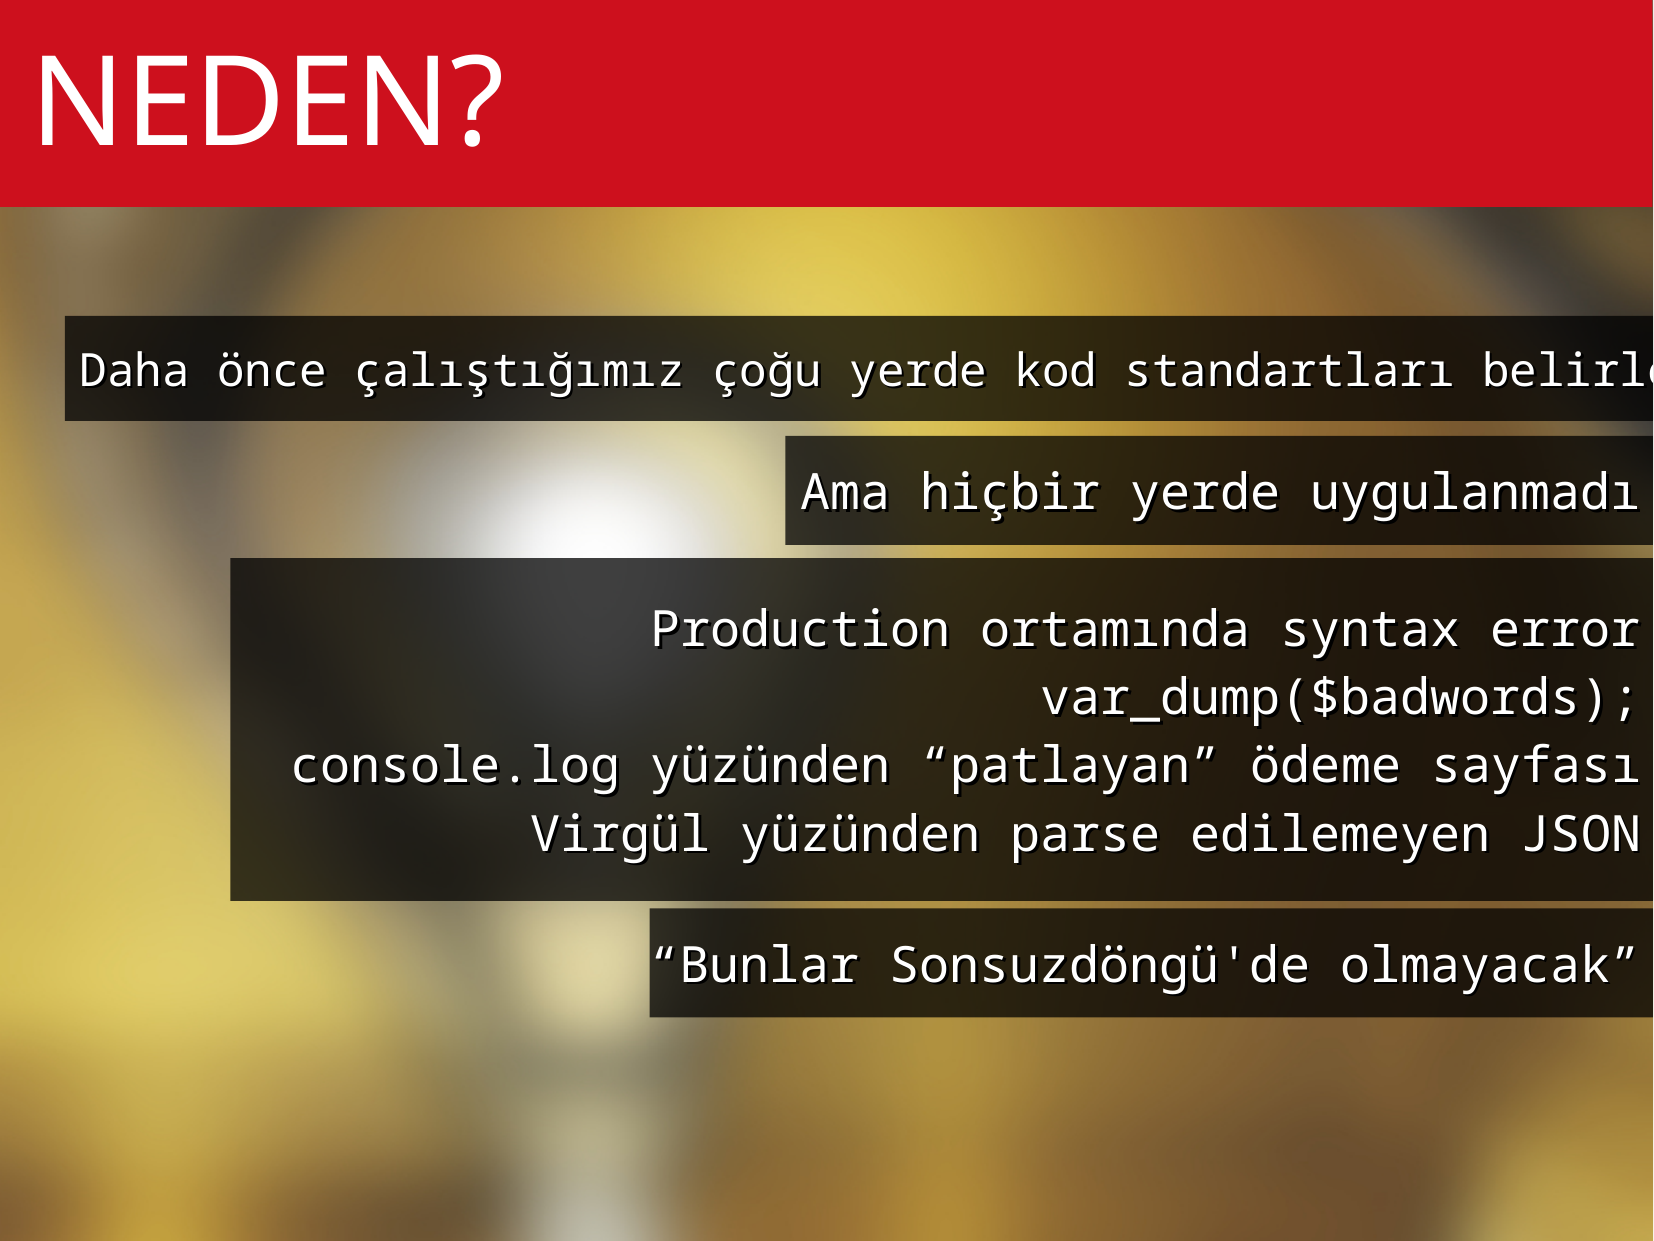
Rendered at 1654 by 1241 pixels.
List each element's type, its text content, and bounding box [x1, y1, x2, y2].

text_box “Bunlar Sonsuzdöngü'de olmayacak” [649, 908, 1653, 1018]
picture [0, 0, 1654, 1241]
text_box Ama hiçbir yerde uygulanmadı [785, 435, 1653, 545]
title NEDEN? [0, 0, 1653, 207]
text_box Production ortamında syntax error var_dump($badwords); console.log yüzünden “patlayan” ödeme sayfası Virgül yüzünden parse edilemeyen JSON [230, 558, 1653, 901]
text_box Daha önce çalıştığımız çoğu yerde kod standartları belirlendi [64, 315, 1653, 421]
